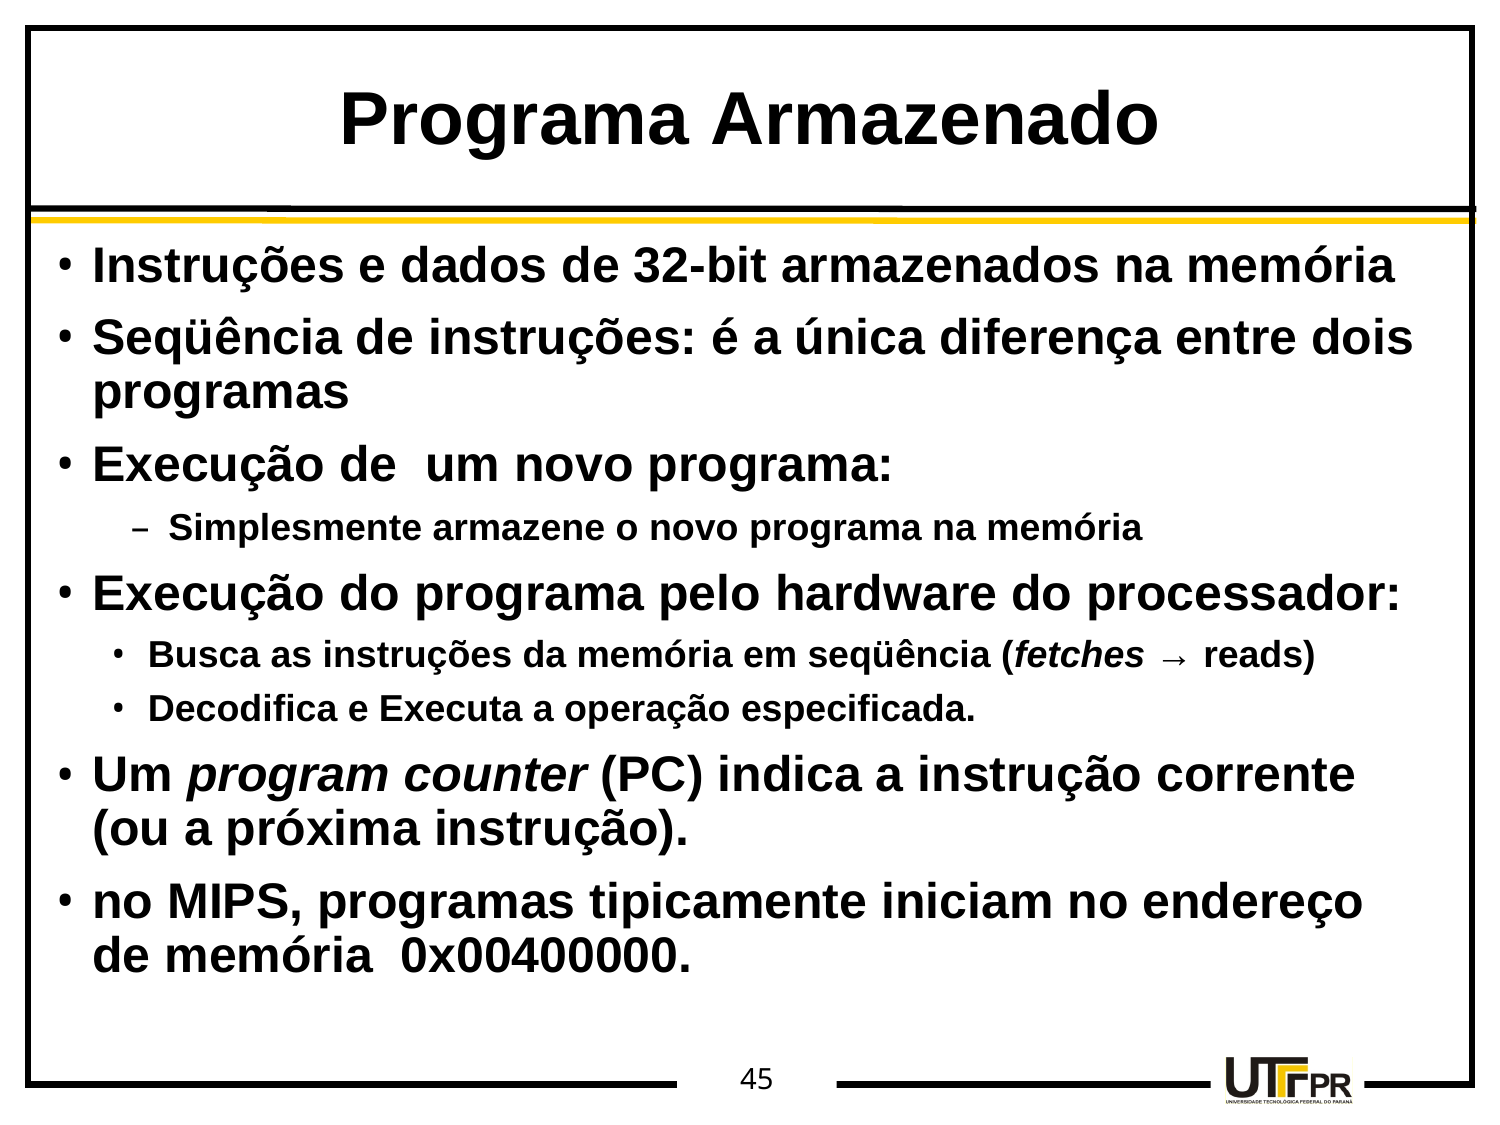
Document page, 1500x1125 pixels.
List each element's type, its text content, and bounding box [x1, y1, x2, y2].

title Programa Armazenado [0, 66, 1500, 173]
list Instruções e dados de 32-bit armazenados na memória Seqüência de instruções: é a única diferença entre dois programas Execução de um novo programa: Simplesmente armazene o novo programa na memória Execução do programa pelo hardware do processador: Busca as instruções da memória em seqüência (fetches → reads) Decodifica e Executa a operação especificada. Um program counter (PC) indica a instrução corrente (ou a próxima instrução). no MIPS, programas tipicamente iniciam no endereço de memória 0x00400000. [41, 231, 1447, 1125]
